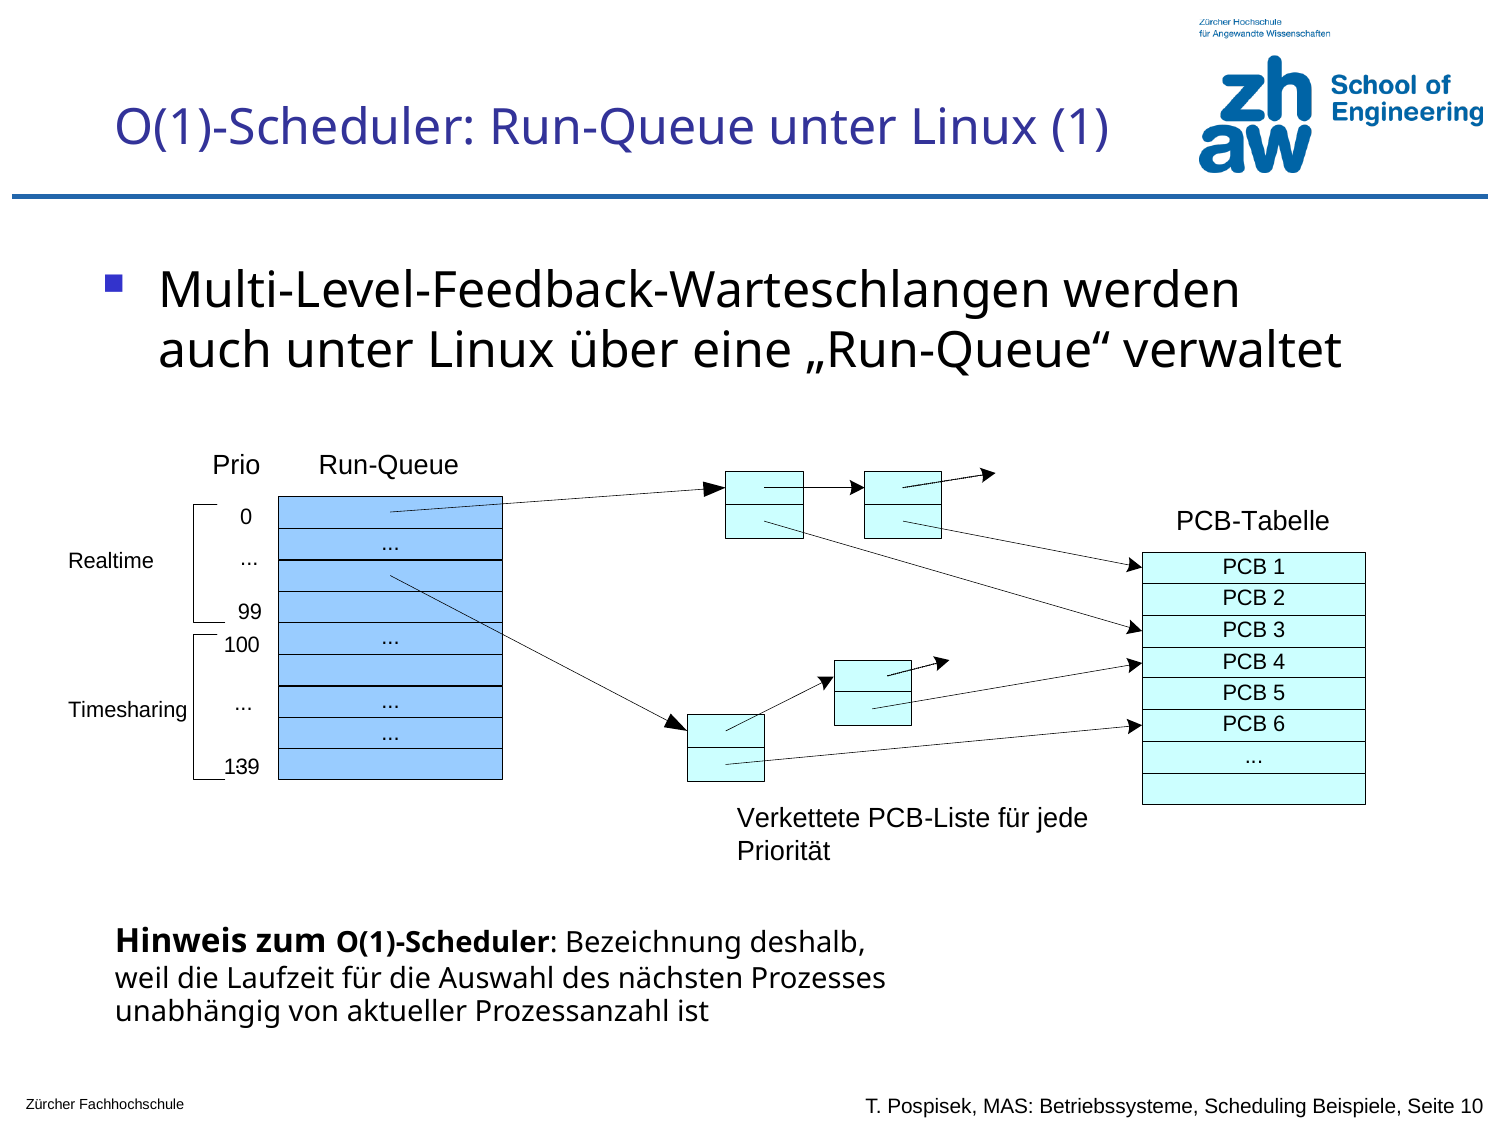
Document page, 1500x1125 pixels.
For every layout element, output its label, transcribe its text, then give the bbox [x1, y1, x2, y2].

list Multi-Level-Feedback-Warteschlangen werden auch unter Linux über eine „Run-Queue“ verwaltet [87, 249, 1363, 363]
picture [1199, 19, 1483, 173]
text_box Hinweis zum O(1)-Scheduler: Bezeichnung deshalb, weil die Laufzeit für die Auswahl des nächsten Prozesses unabhängig von aktueller Prozessanzahl ist [100, 921, 928, 1035]
title O(1)-Scheduler: Run-Queue unter Linux (1) [99, 50, 1379, 163]
picture [27, 412, 1382, 921]
